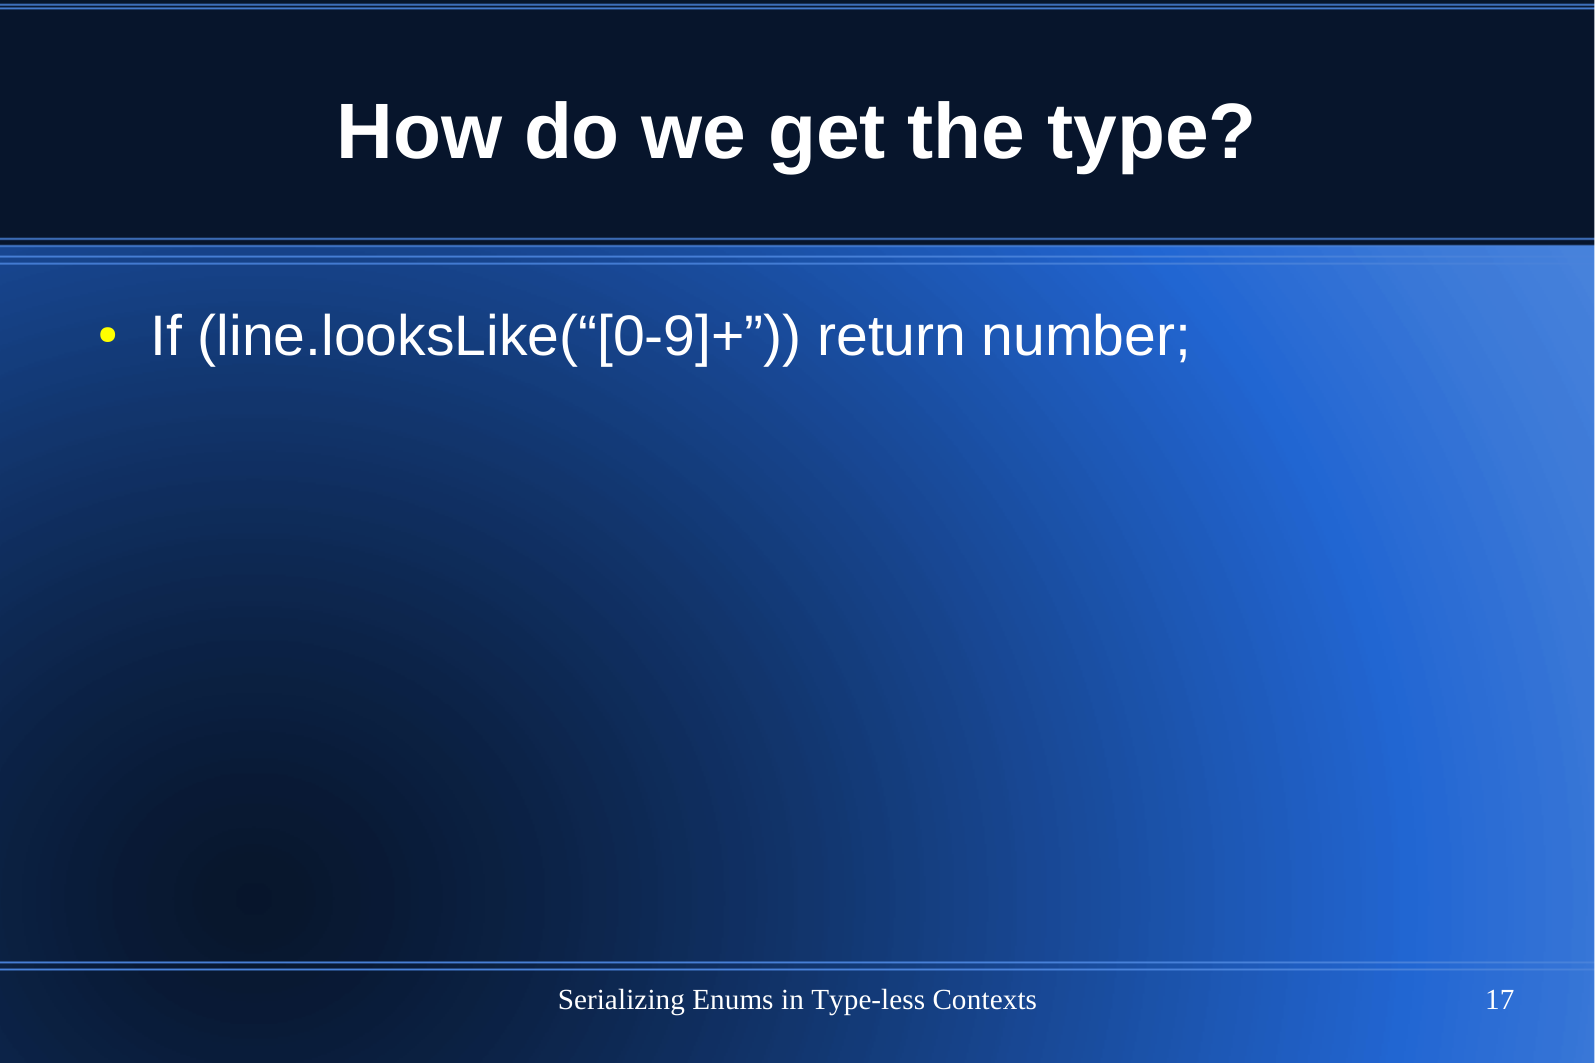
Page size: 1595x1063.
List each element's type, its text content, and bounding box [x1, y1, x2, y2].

title How do we get the type? [79, 42, 1515, 220]
list If (line.looksLike(“[0-9]+”)) return number; [79, 304, 1515, 921]
picture [0, 0, 1595, 1063]
